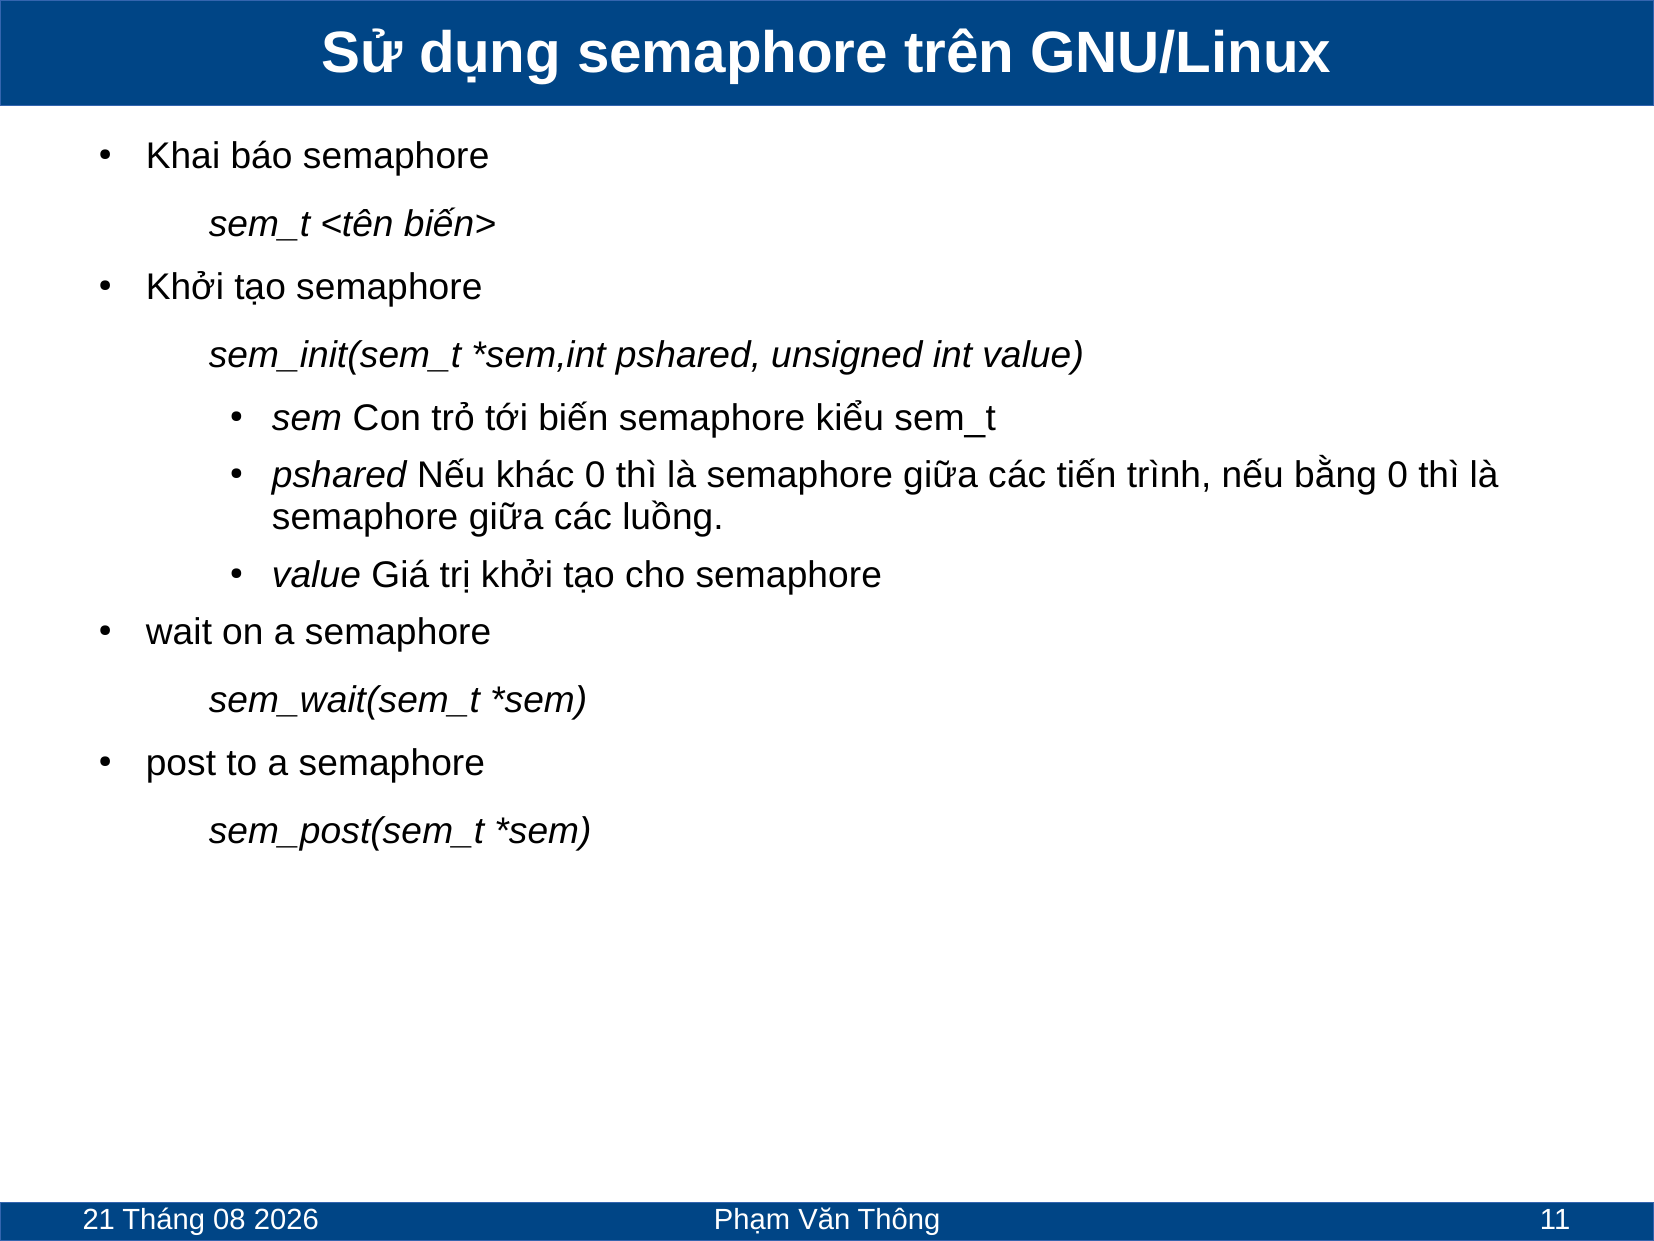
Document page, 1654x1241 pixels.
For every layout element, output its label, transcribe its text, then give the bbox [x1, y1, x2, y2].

list Khai báo semaphore sem_t <tên biến> Khởi tạo semaphore sem_init(sem_t *sem,int pshared, unsigned int value) sem Con trỏ tới biến semaphore kiểu sem_t pshared Nếu khác 0 thì là semaphore giữa các tiến trình, nếu bằng 0 thì là semaphore giữa các luồng. value Giá trị khởi tạo cho semaphore wait on a semaphore sem_wait(sem_t *sem) post to a semaphore sem_post(sem_t *sem) [82, 135, 1571, 855]
title Sử dụng semaphore trên GNU/Linux [0, 0, 1654, 106]
